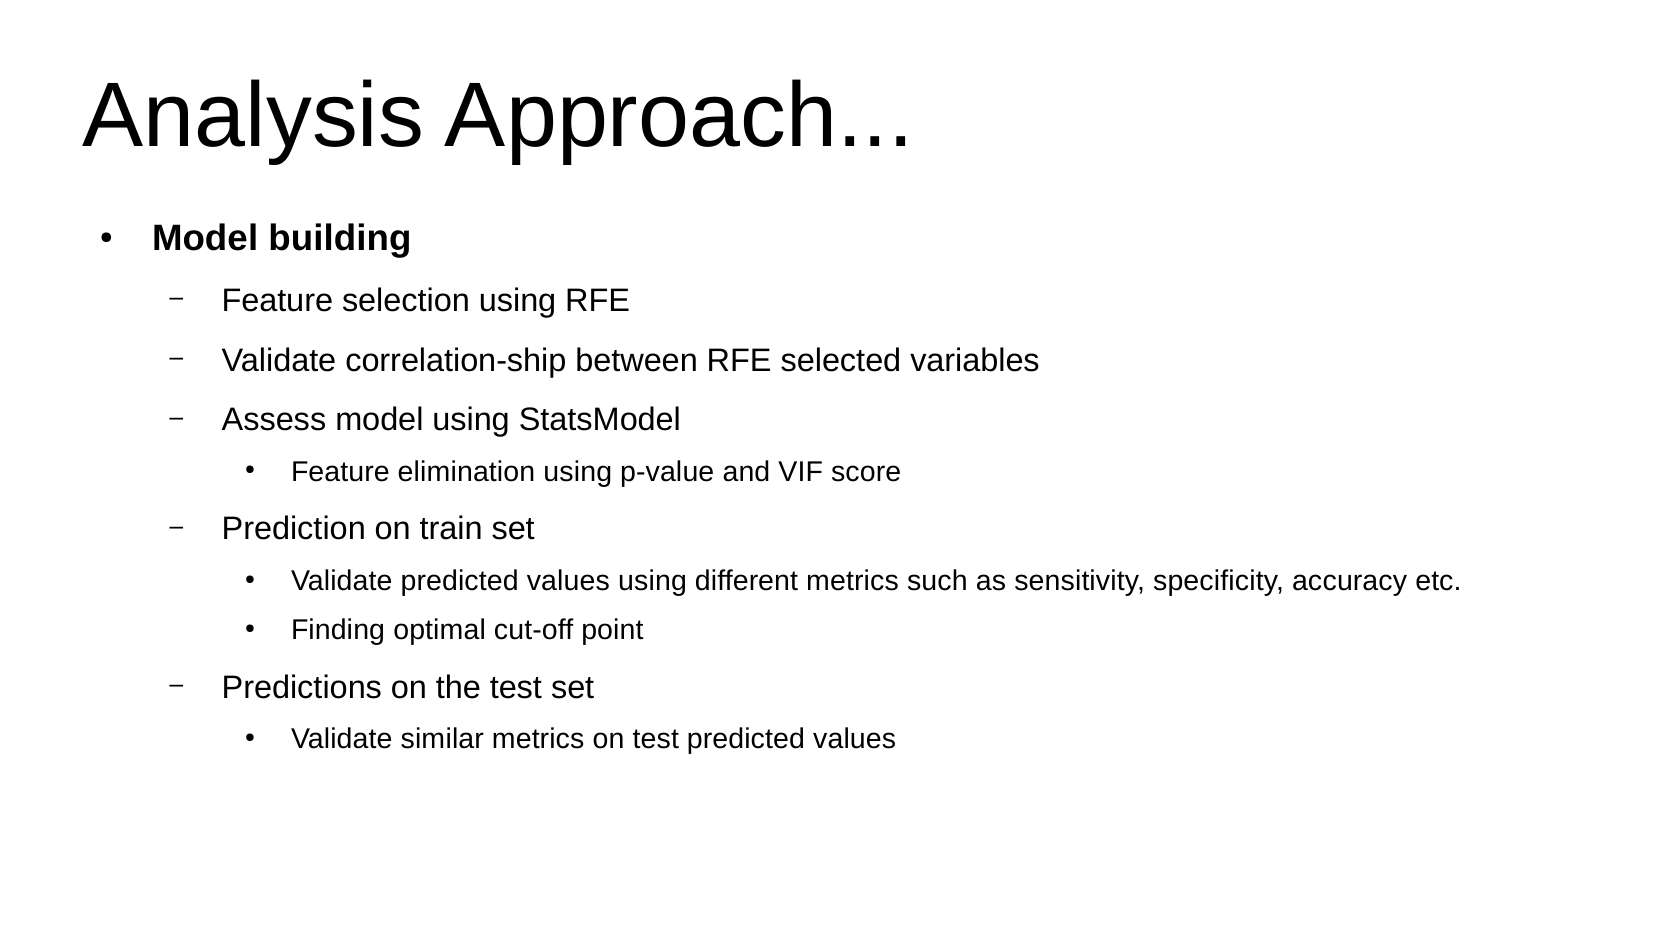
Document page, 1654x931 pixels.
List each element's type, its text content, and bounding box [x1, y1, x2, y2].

title Analysis Approach... [82, 37, 1571, 193]
list Model building Feature selection using RFE Validate correlation-ship between RFE selected variables Assess model using StatsModel Feature elimination using p-value and VIF score Prediction on train set Validate predicted values using different metrics such as sensitivity, specificity, accuracy etc. Finding optimal cut-off point Predictions on the test set Validate similar metrics on test predicted values [82, 217, 1571, 758]
